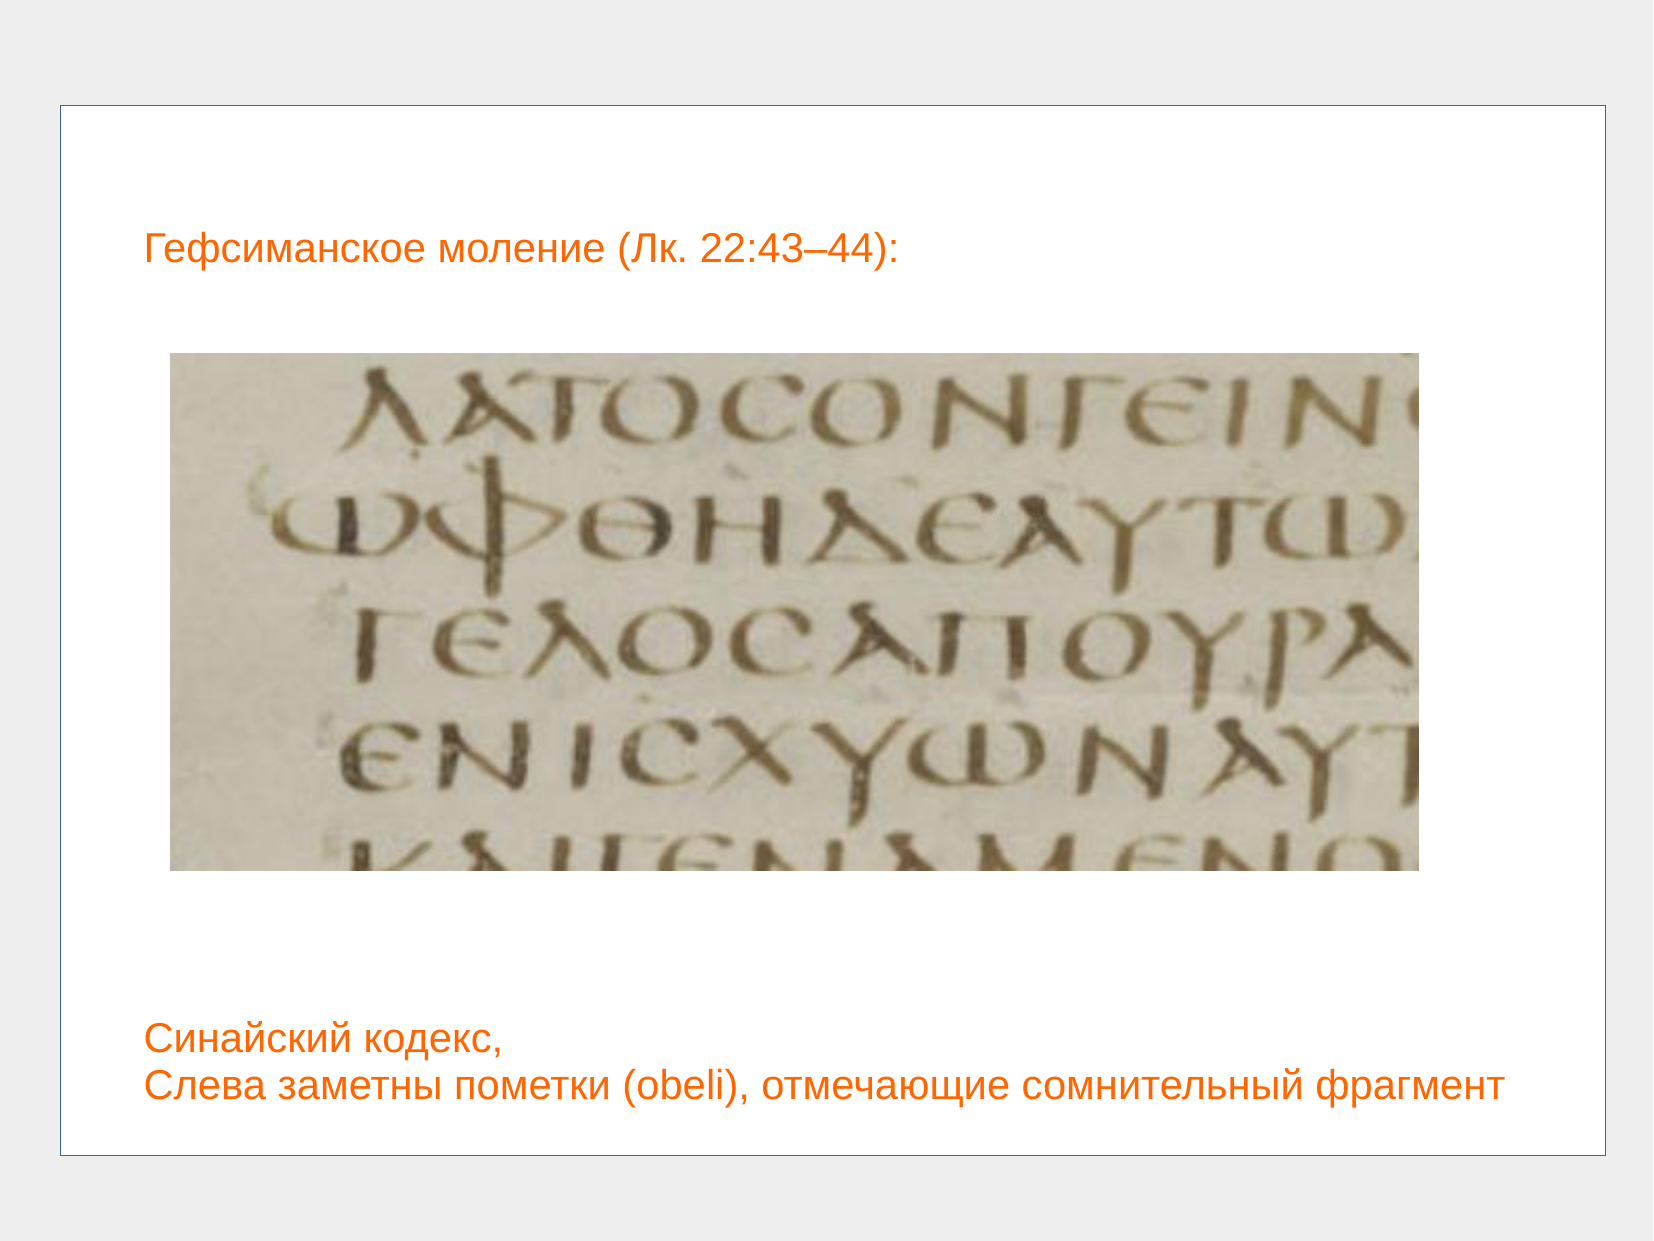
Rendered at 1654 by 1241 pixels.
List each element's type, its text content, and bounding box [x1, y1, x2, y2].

text_box [60, 105, 1606, 1156]
picture [170, 353, 1419, 871]
subtitle Гефсиманское моление (Лк. 22:43–44): Синайский кодекс, Слева заметны пометки (obeli), отмечающие сомнительный фрагмент [143, 225, 1539, 1102]
